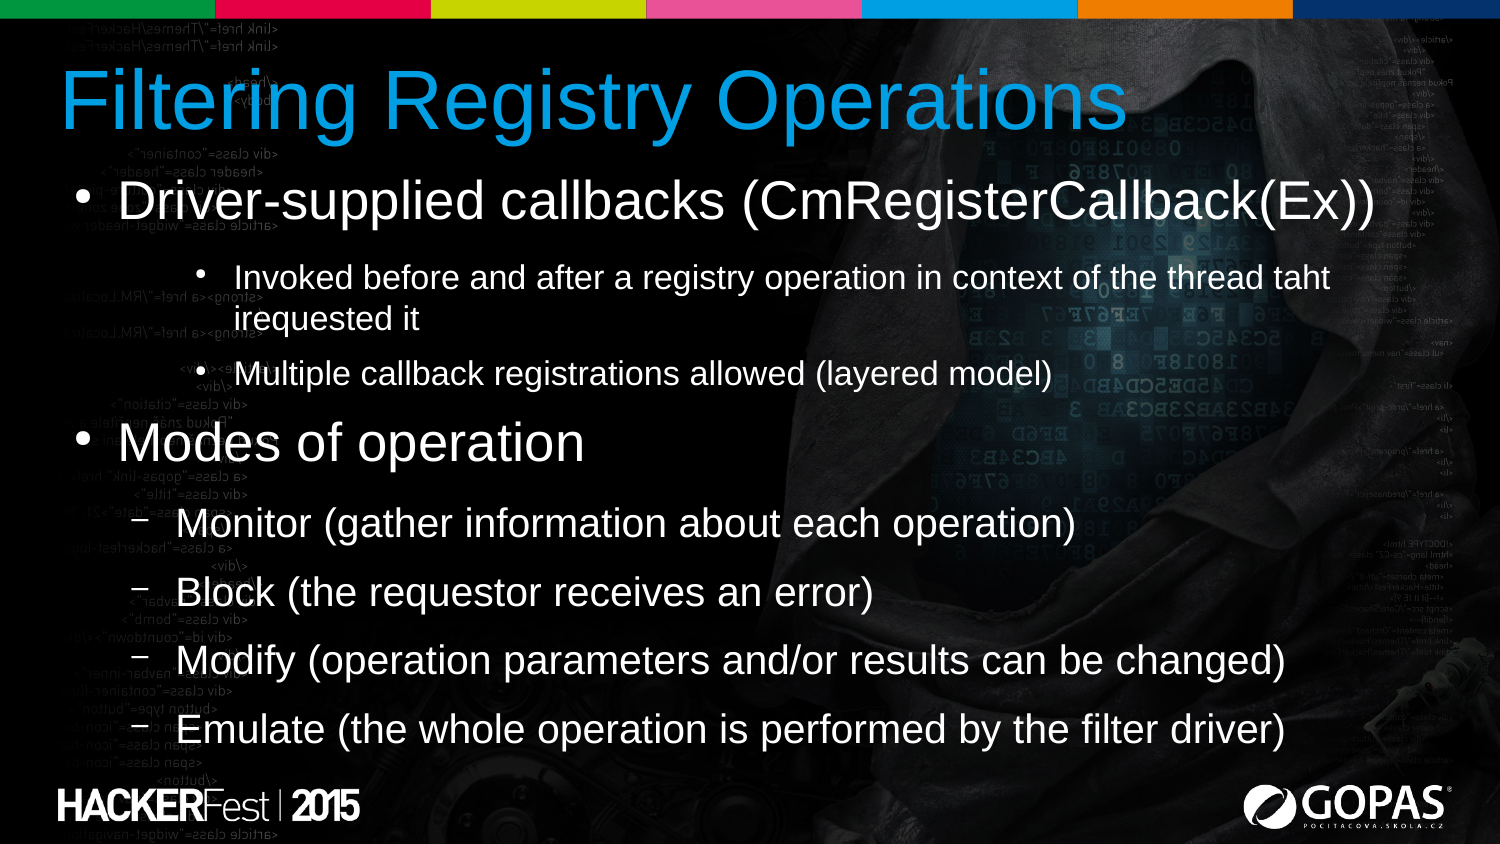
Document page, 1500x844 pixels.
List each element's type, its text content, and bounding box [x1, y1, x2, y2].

picture [0, 19, 1500, 844]
title Filtering Registry Operations [59, 44, 1445, 147]
list Driver-supplied callbacks (CmRegisterCallback(Ex)) Invoked before and after a registry operation in context of the thread taht irequested it Multiple callback registrations allowed (layered model) Modes of operation Monitor (gather information about each operation) Block (the requestor receives an error) Modify (operation parameters and/or results can be changed) Emulate (the whole operation is performed by the filter driver) [59, 165, 1445, 763]
